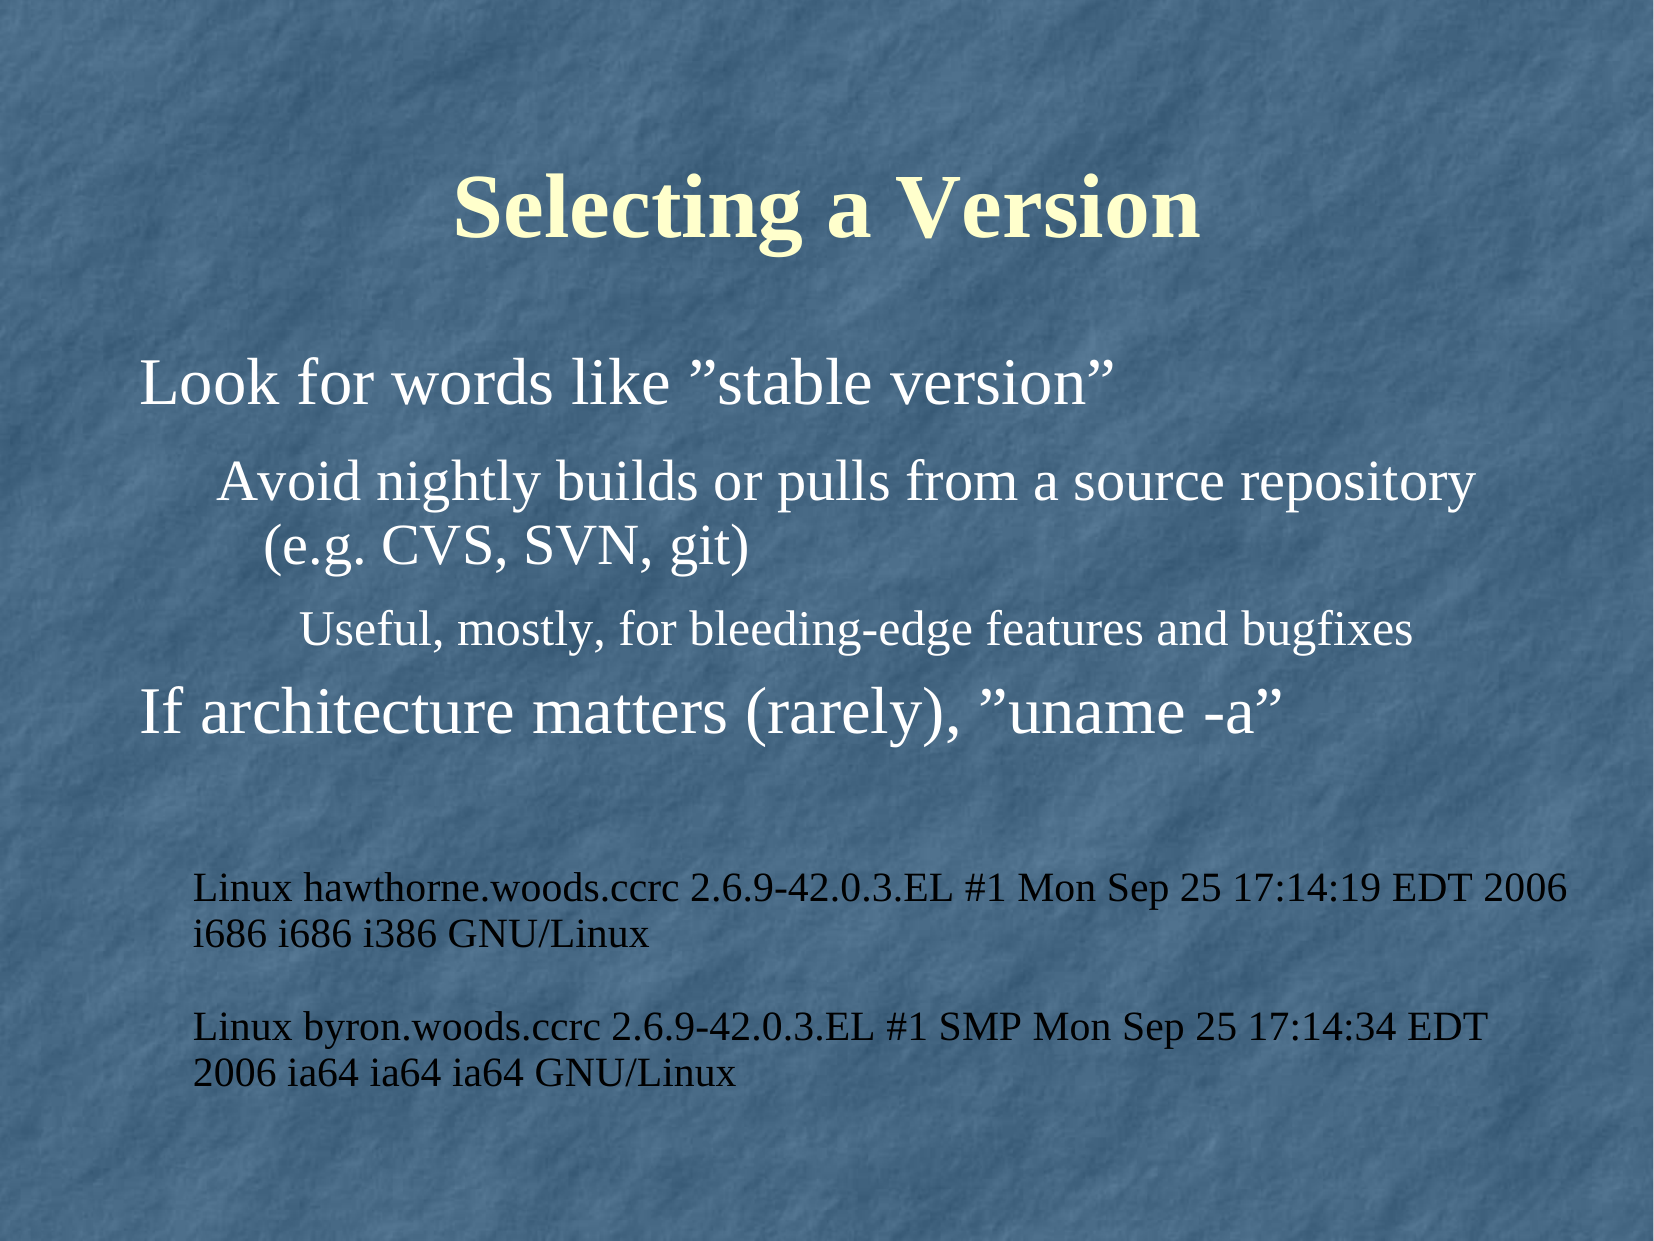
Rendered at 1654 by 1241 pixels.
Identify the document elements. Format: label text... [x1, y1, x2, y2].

picture [0, 0, 1654, 1241]
list Look for words like ”stable version” Avoid nightly builds or pulls from a source repository (e.g. CVS, SVN, git) Useful, mostly, for bleeding-edge features and bugfixes If architecture matters (rarely), ”uname -a” [121, 344, 1534, 877]
text_box Linux hawthorne.woods.ccrc 2.6.9-42.0.3.EL #1 Mon Sep 25 17:14:19 EDT 2006 i686 i686 i386 GNU/Linux Linux byron.woods.ccrc 2.6.9-42.0.3.EL #1 SMP Mon Sep 25 17:14:34 EDT 2006 ia64 ia64 ia64 GNU/Linux [192, 864, 1583, 1154]
title Selecting a Version [121, 102, 1534, 311]
